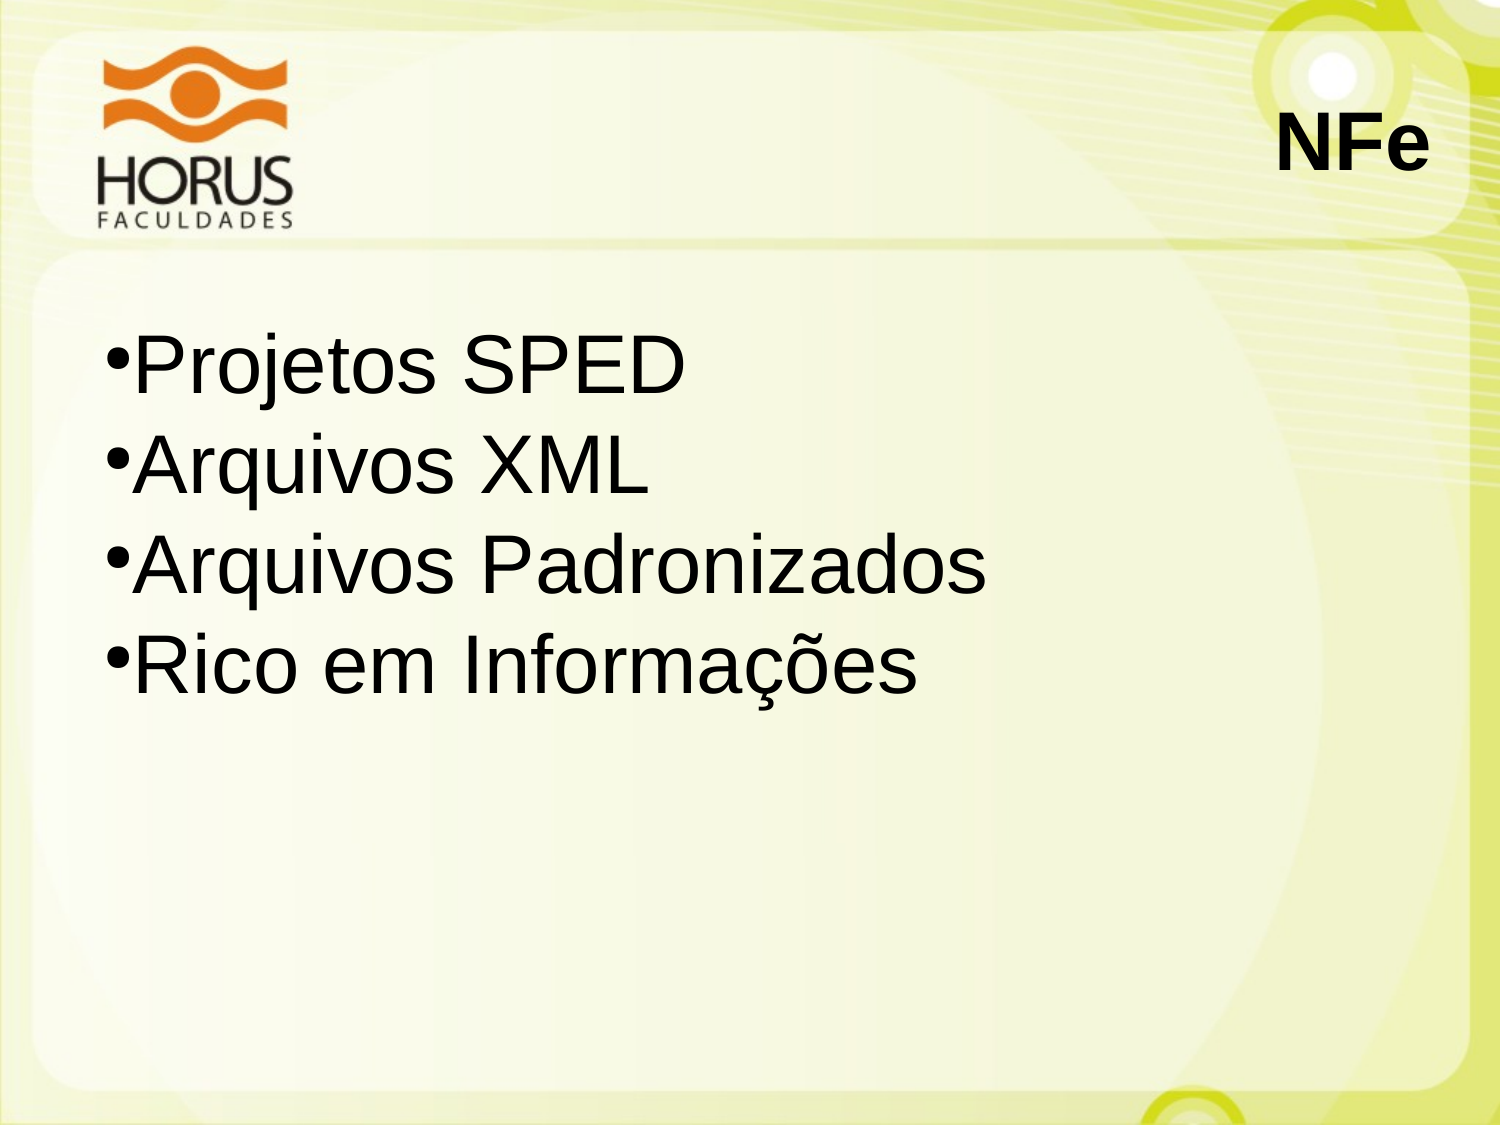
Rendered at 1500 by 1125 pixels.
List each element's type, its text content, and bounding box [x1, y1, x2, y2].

text_box Projetos SPED Arquivos XML Arquivos Padronizados Rico em Informações [88, 302, 1412, 988]
picture [0, 0, 1500, 1125]
title NFe [64, 42, 1447, 232]
